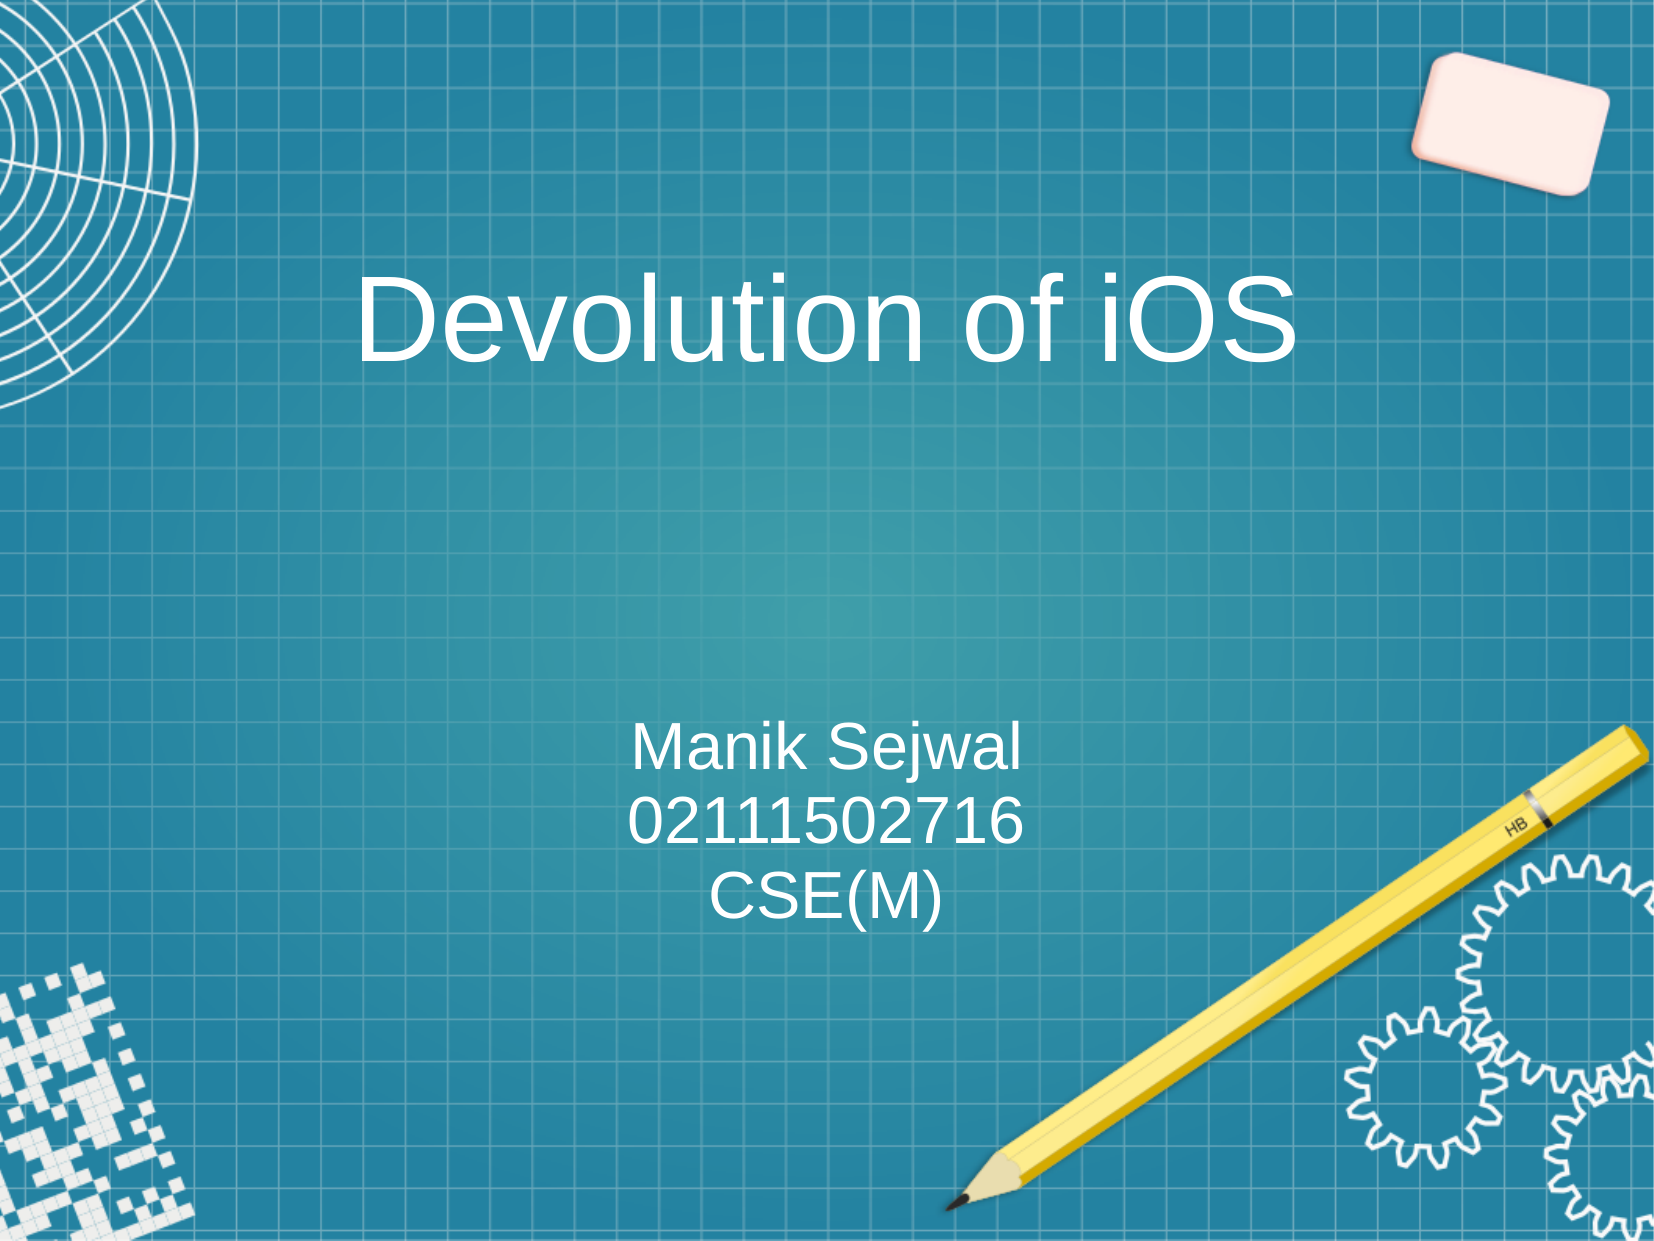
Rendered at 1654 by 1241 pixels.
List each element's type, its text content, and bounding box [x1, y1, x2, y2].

subtitle Manik Sejwal 02111502716 CSE(M) [82, 519, 1571, 1123]
picture [0, 0, 1654, 1241]
title Devolution of iOS [82, 177, 1571, 461]
